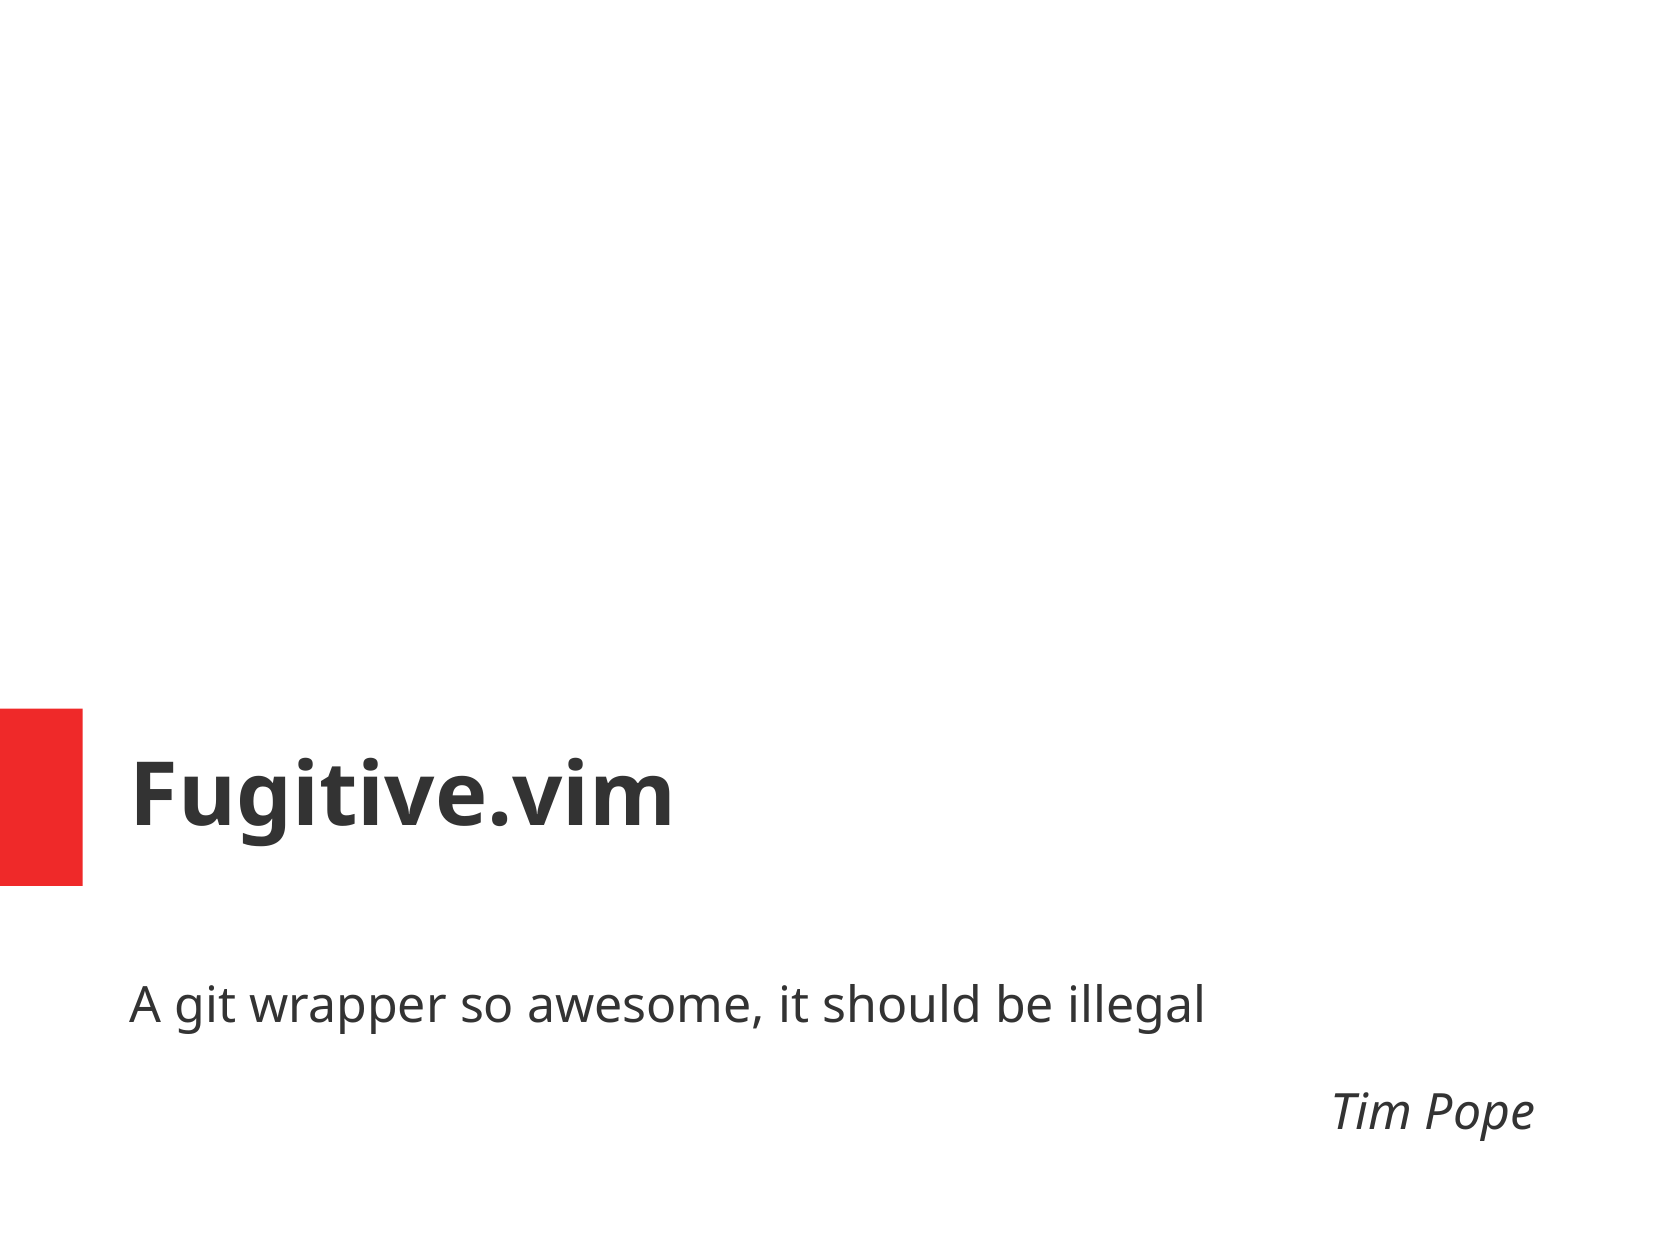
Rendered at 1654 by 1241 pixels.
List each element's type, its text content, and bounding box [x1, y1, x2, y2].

list A git wrapper so awesome, it should be illegal Tim Pope [129, 968, 1536, 1241]
title Fugitive.vim [129, 673, 1536, 910]
